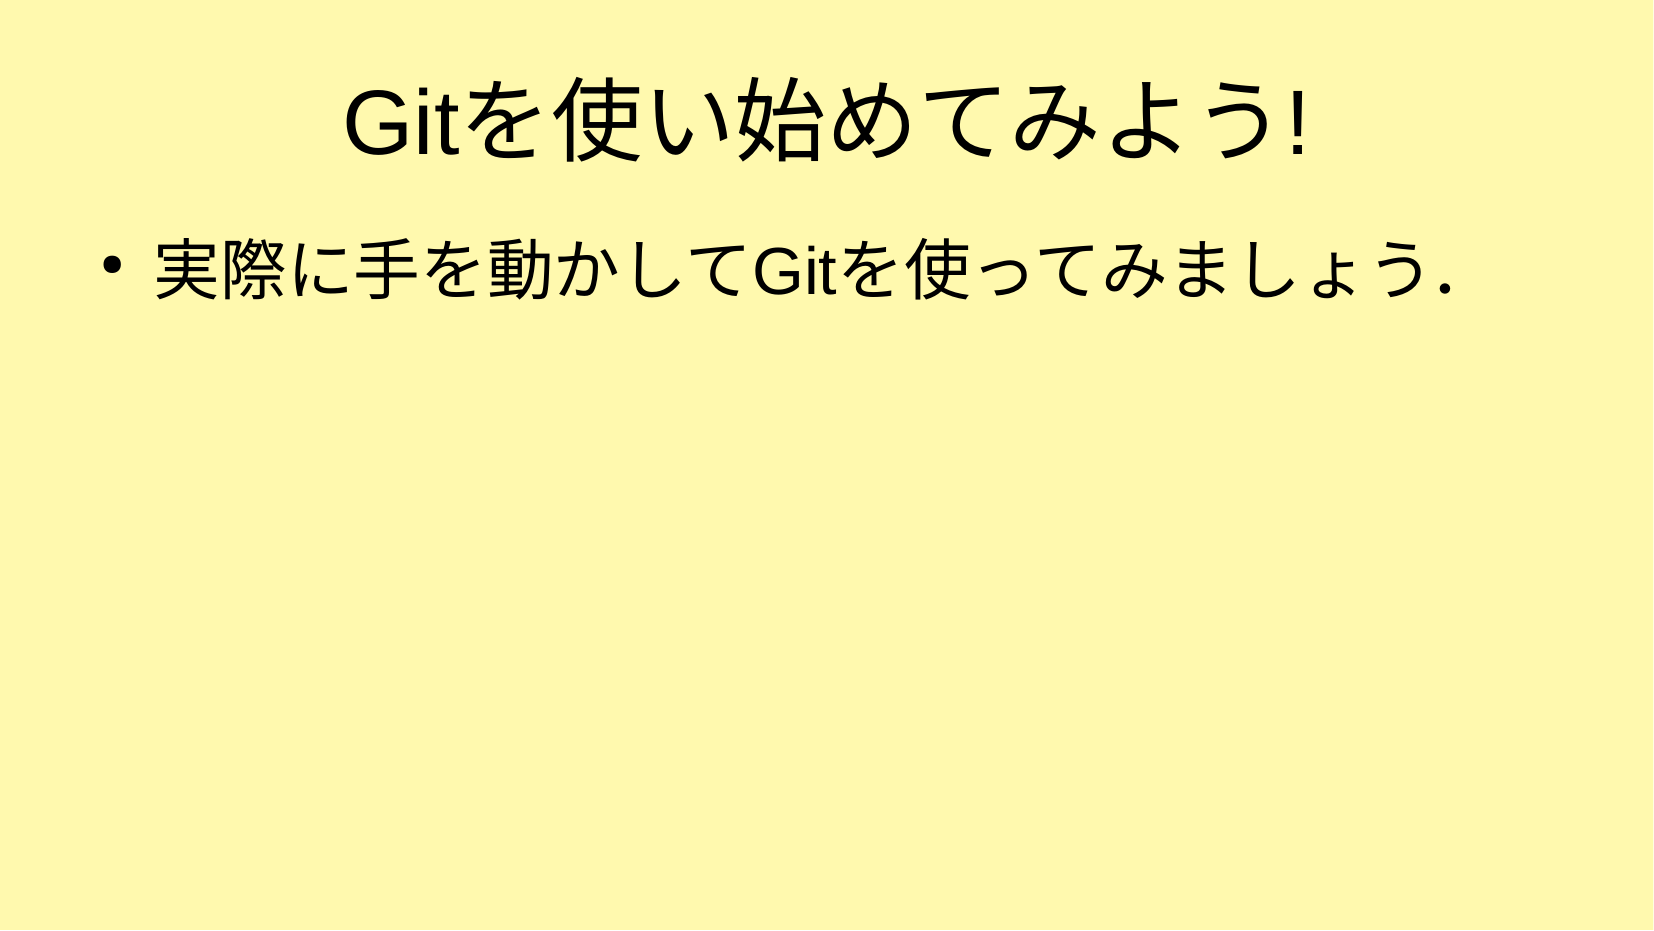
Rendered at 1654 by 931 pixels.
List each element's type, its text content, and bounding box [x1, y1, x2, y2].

title Gitを使い始めてみよう! [82, 37, 1571, 193]
list 実際に手を動かしてGitを使ってみましょう． [82, 217, 1571, 758]
